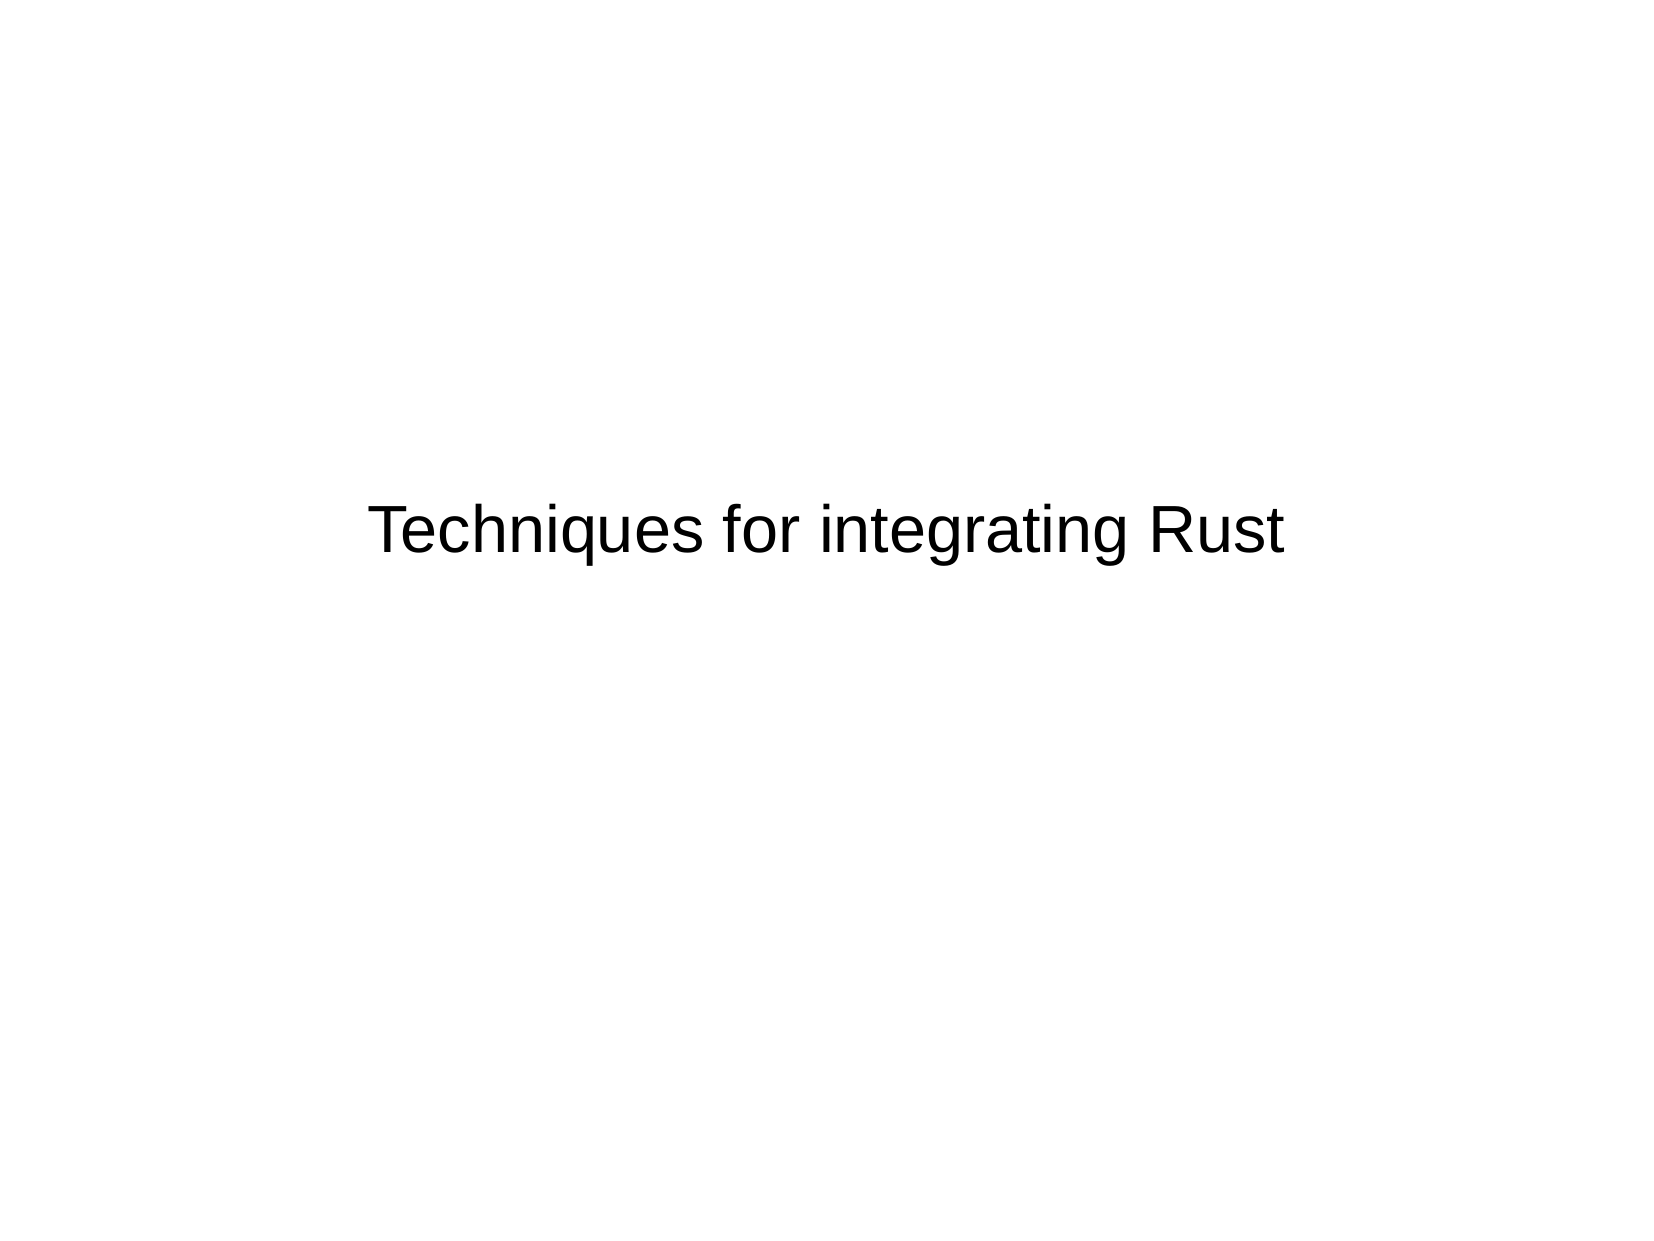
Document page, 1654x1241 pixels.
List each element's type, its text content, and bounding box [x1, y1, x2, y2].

subtitle Techniques for integrating Rust [82, 49, 1571, 1010]
